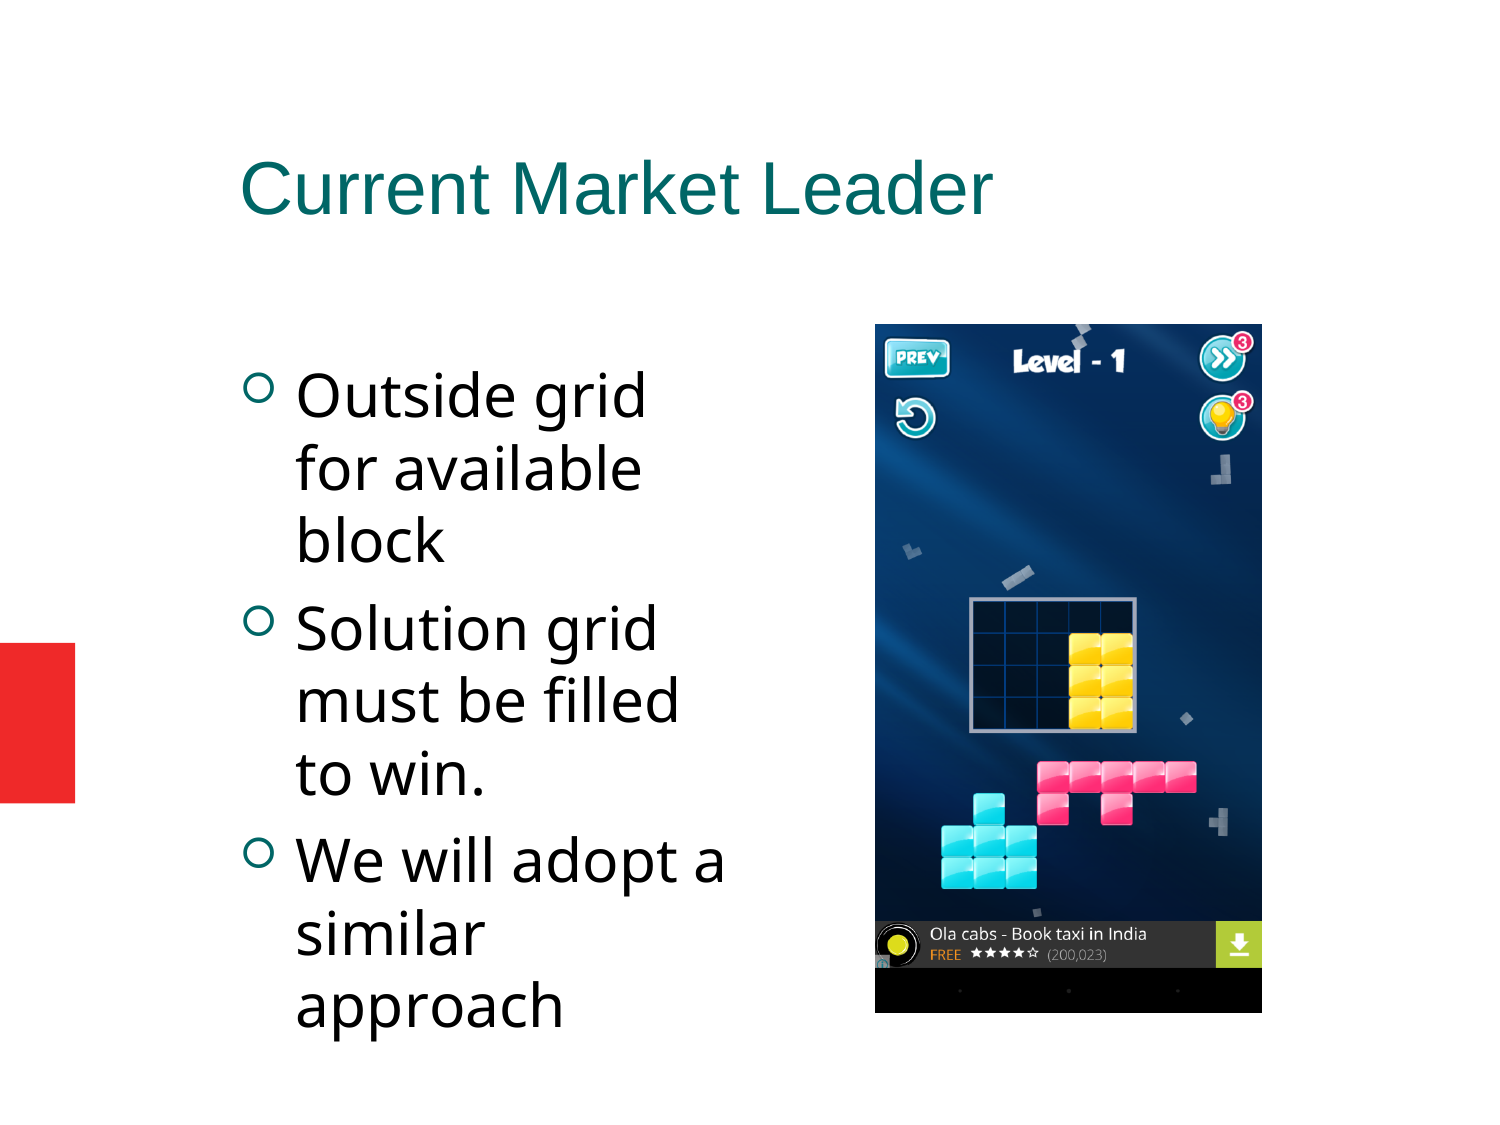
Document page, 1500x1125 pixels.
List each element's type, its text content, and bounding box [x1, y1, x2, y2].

text_box Outside grid for available block Solution grid must be filled to win. We will adopt a similar approach [224, 350, 751, 1026]
picture [875, 324, 1262, 1013]
text_box Current Market Leader [224, 49, 1425, 237]
